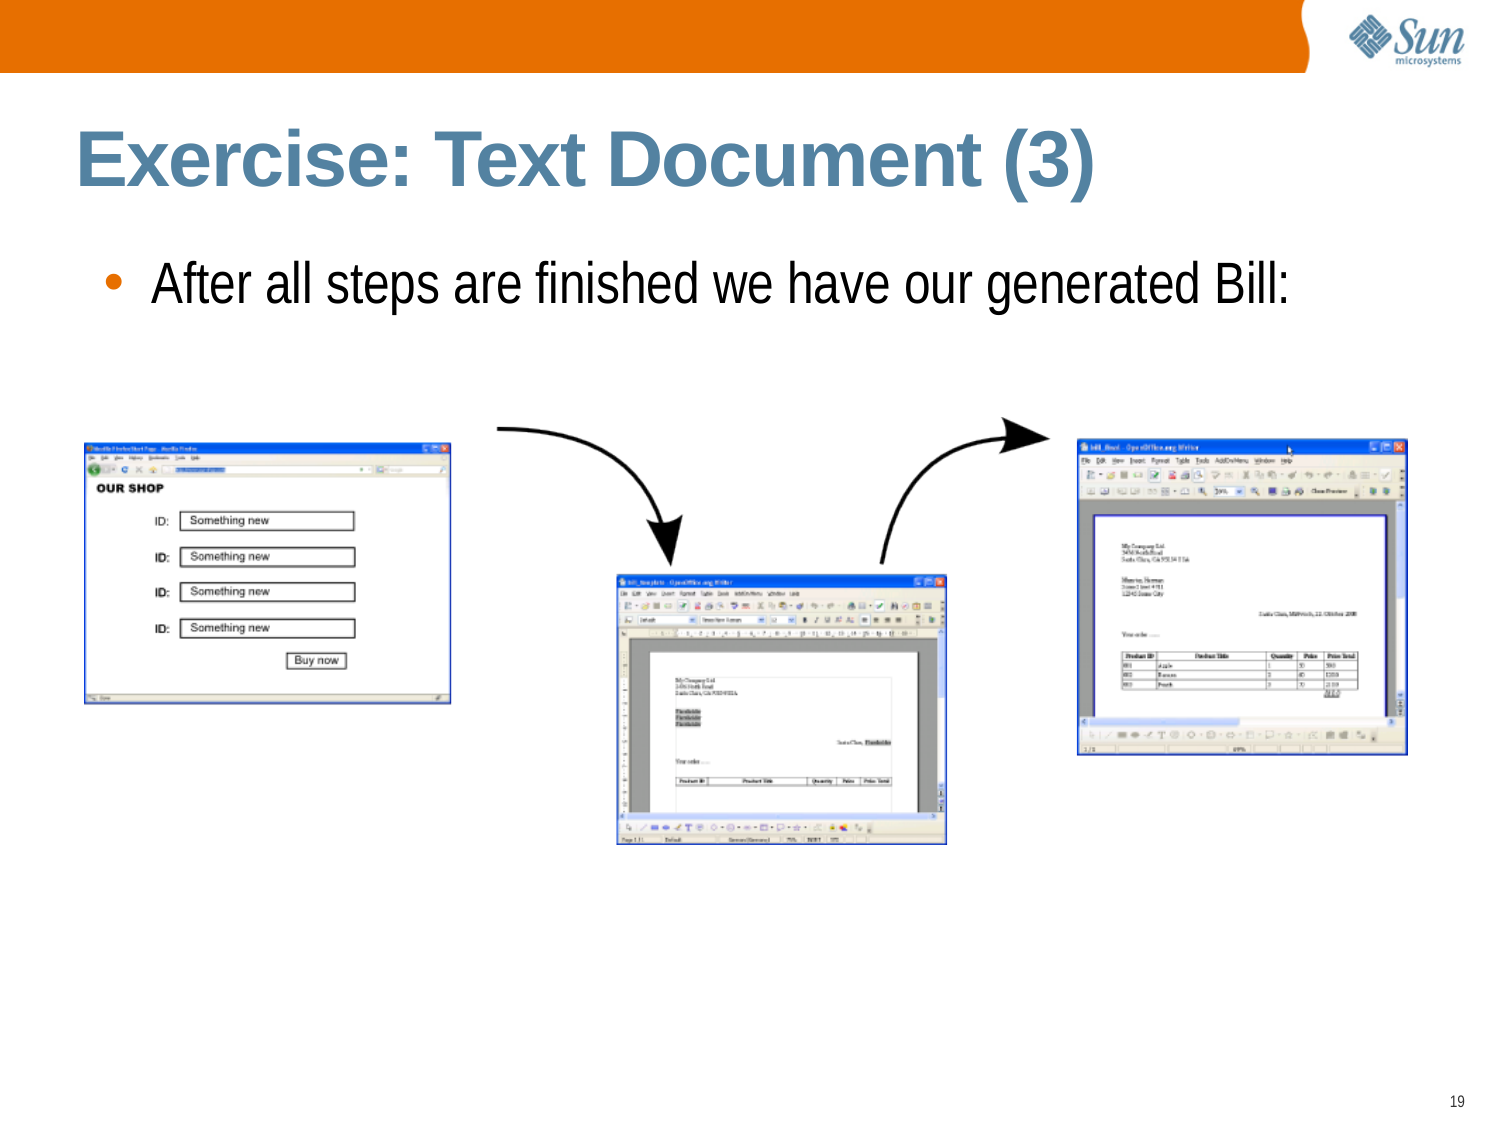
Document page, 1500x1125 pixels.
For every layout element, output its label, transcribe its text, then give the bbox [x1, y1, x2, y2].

title Exercise: Text Document (3) [75, 123, 1437, 227]
list After all steps are finished we have our generated Bill: [64, 258, 1401, 1062]
picture [0, 0, 1500, 73]
picture [84, 417, 1408, 845]
